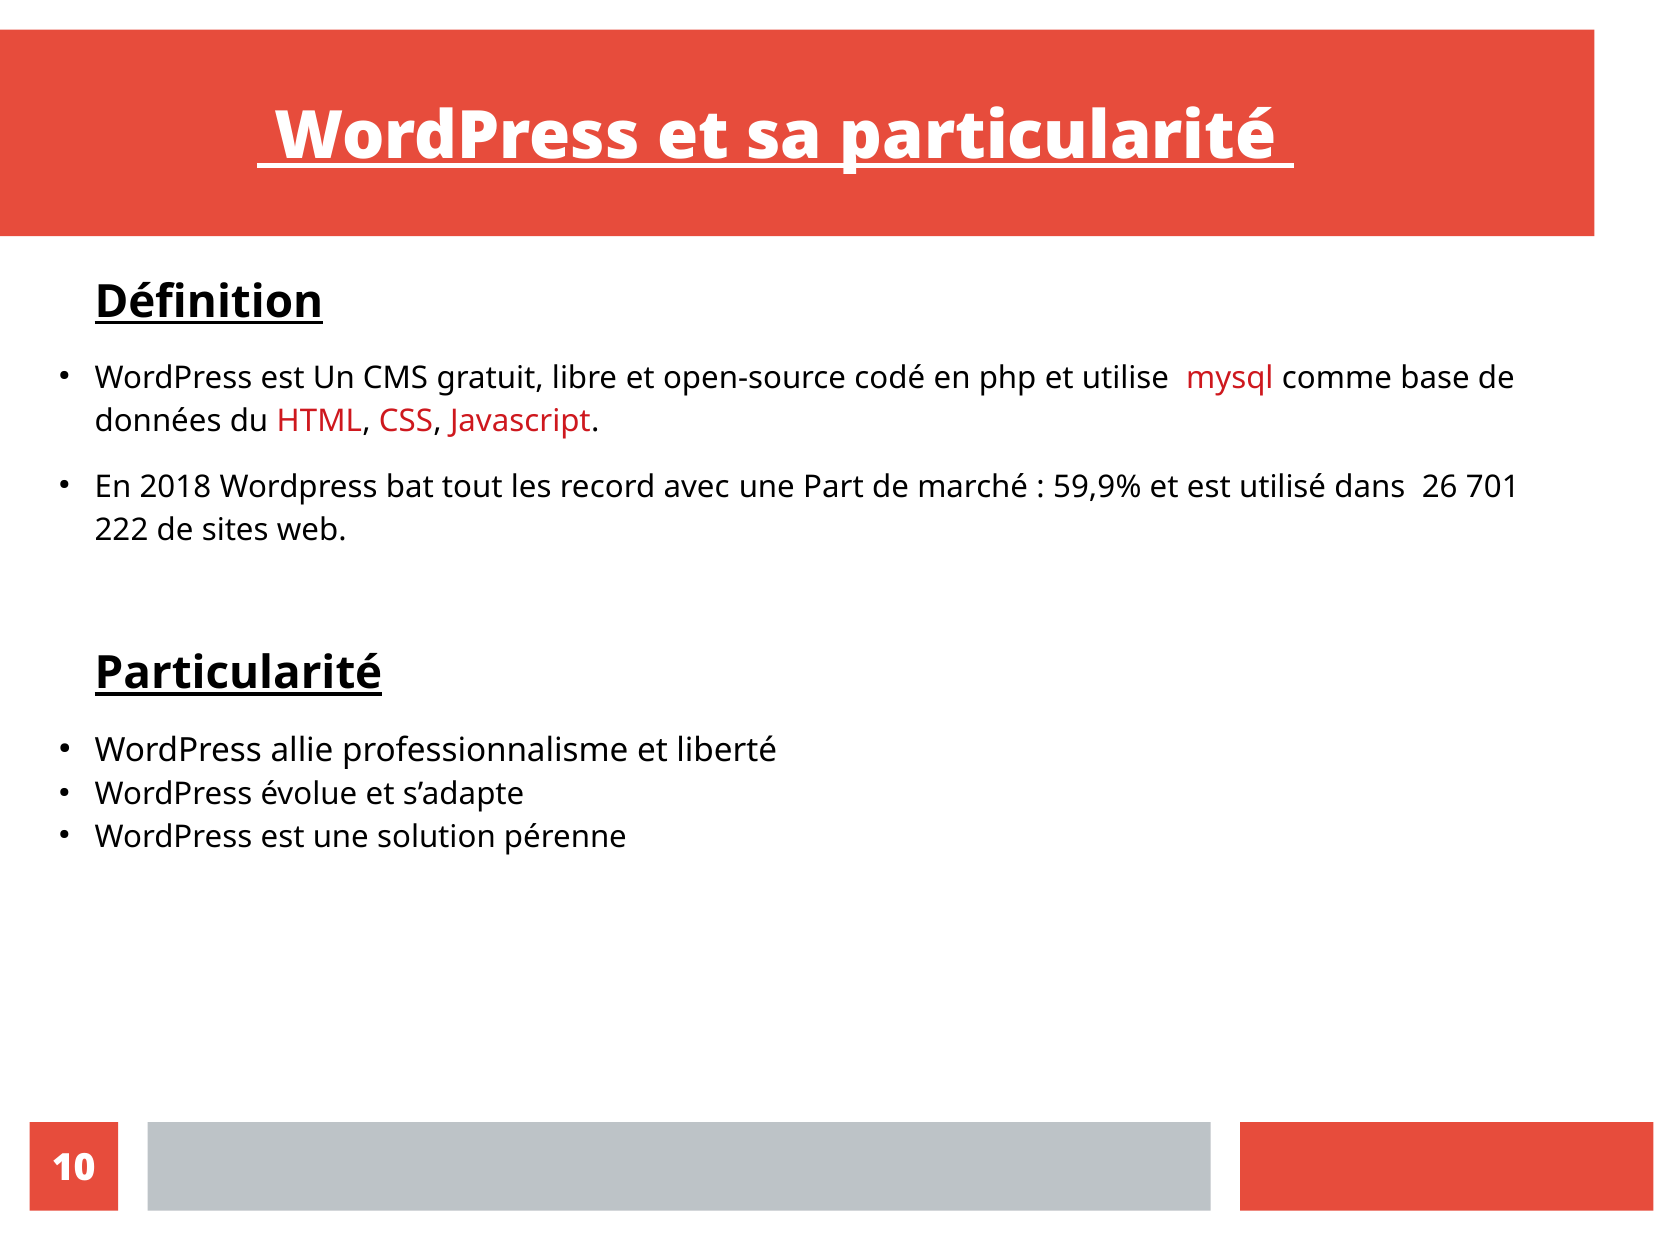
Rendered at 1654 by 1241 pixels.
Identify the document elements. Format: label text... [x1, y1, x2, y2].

title WordPress et sa particularité [144, 29, 1455, 178]
list Définition WordPress est Un CMS gratuit, libre et open-source codé en php et utilise mysql comme base de données du HTML, CSS, Javascript. En 2018 Wordpress bat tout les record avec une Part de marché : 59,9% et est utilisé dans 26 701 222 de sites web. Particularité WordPress allie professionnalisme et liberté WordPress évolue et s’adapte WordPress est une solution pérenne [59, 268, 1565, 1037]
